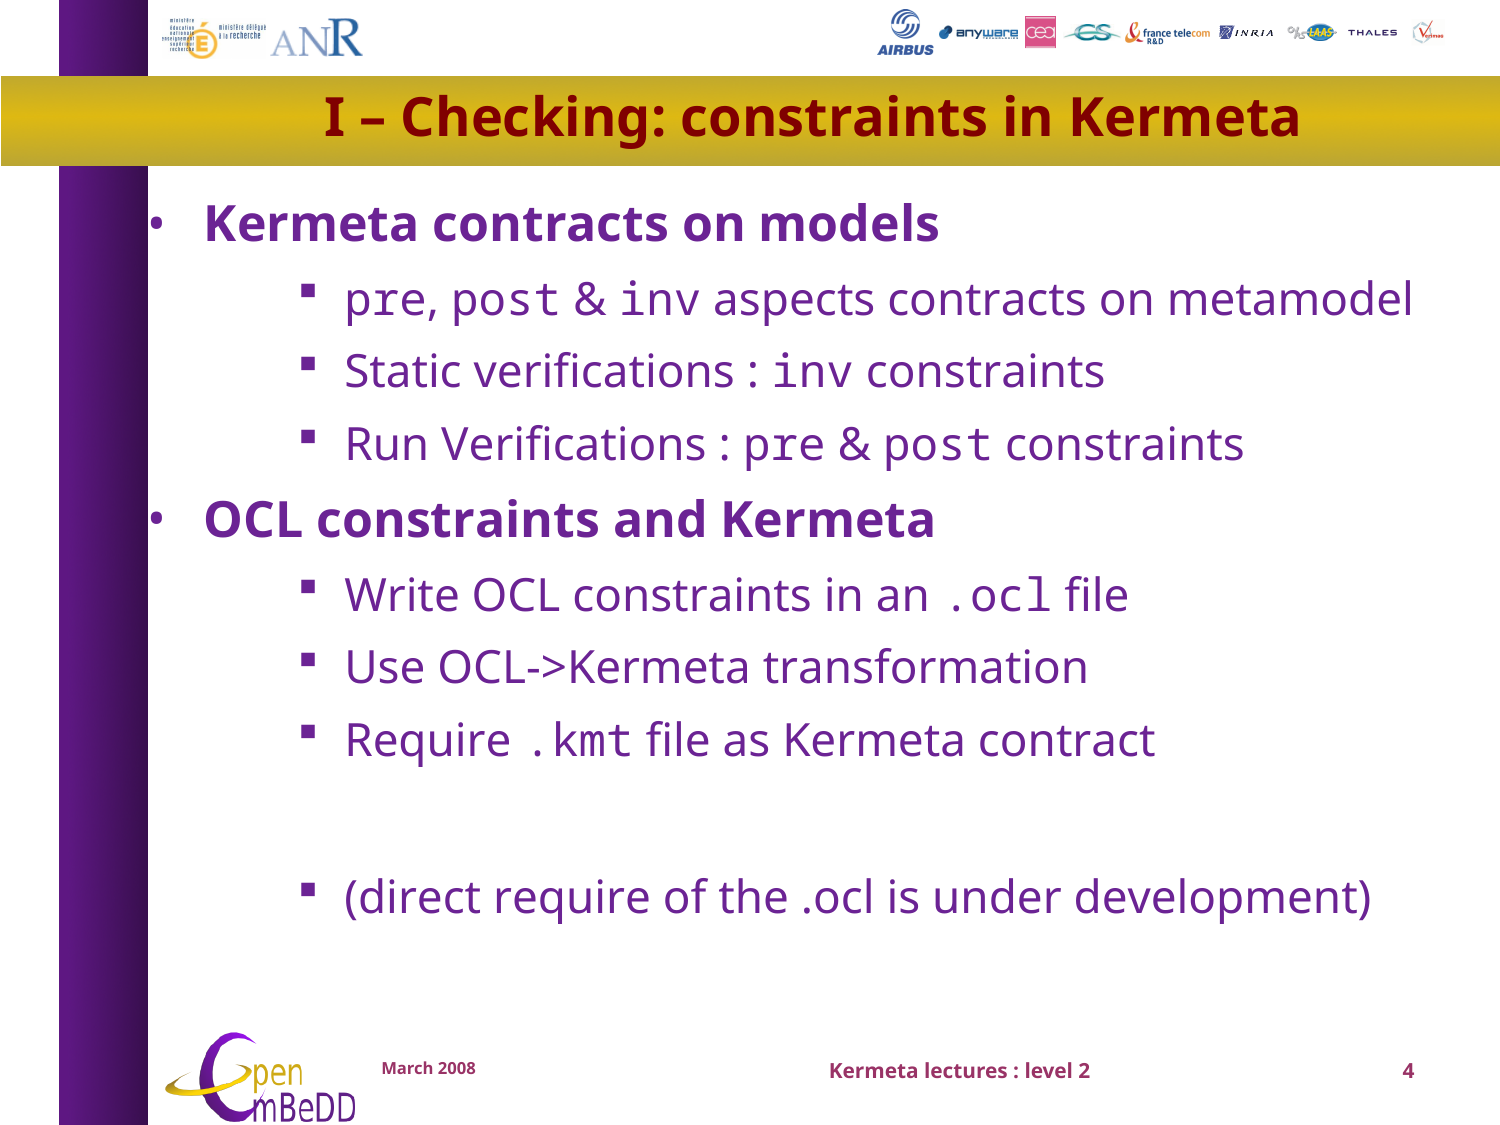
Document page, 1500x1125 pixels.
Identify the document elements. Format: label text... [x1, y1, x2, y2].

picture [165, 1032, 355, 1122]
picture [162, 18, 266, 59]
picture [1, 0, 1500, 1125]
text_box Kermeta lectures : level 2 [531, 1049, 1387, 1101]
text_box <numéro> [1387, 1049, 1482, 1101]
picture [270, 18, 363, 57]
list Kermeta contracts on models pre, post & inv aspects contracts on metamodel Static verifications : inv constraints Run Verifications : pre & post constraints OCL constraints and Kermeta Write OCL constraints in an .ocl file Use OCL->Kermeta transformation Require .kmt file as Kermeta contract (direct require of the .ocl is under development) [147, 191, 1500, 923]
picture [877, 9, 1445, 55]
title I – Checking: constraints in Kermeta [254, 82, 1374, 148]
text_box March 2008 [366, 1049, 531, 1101]
